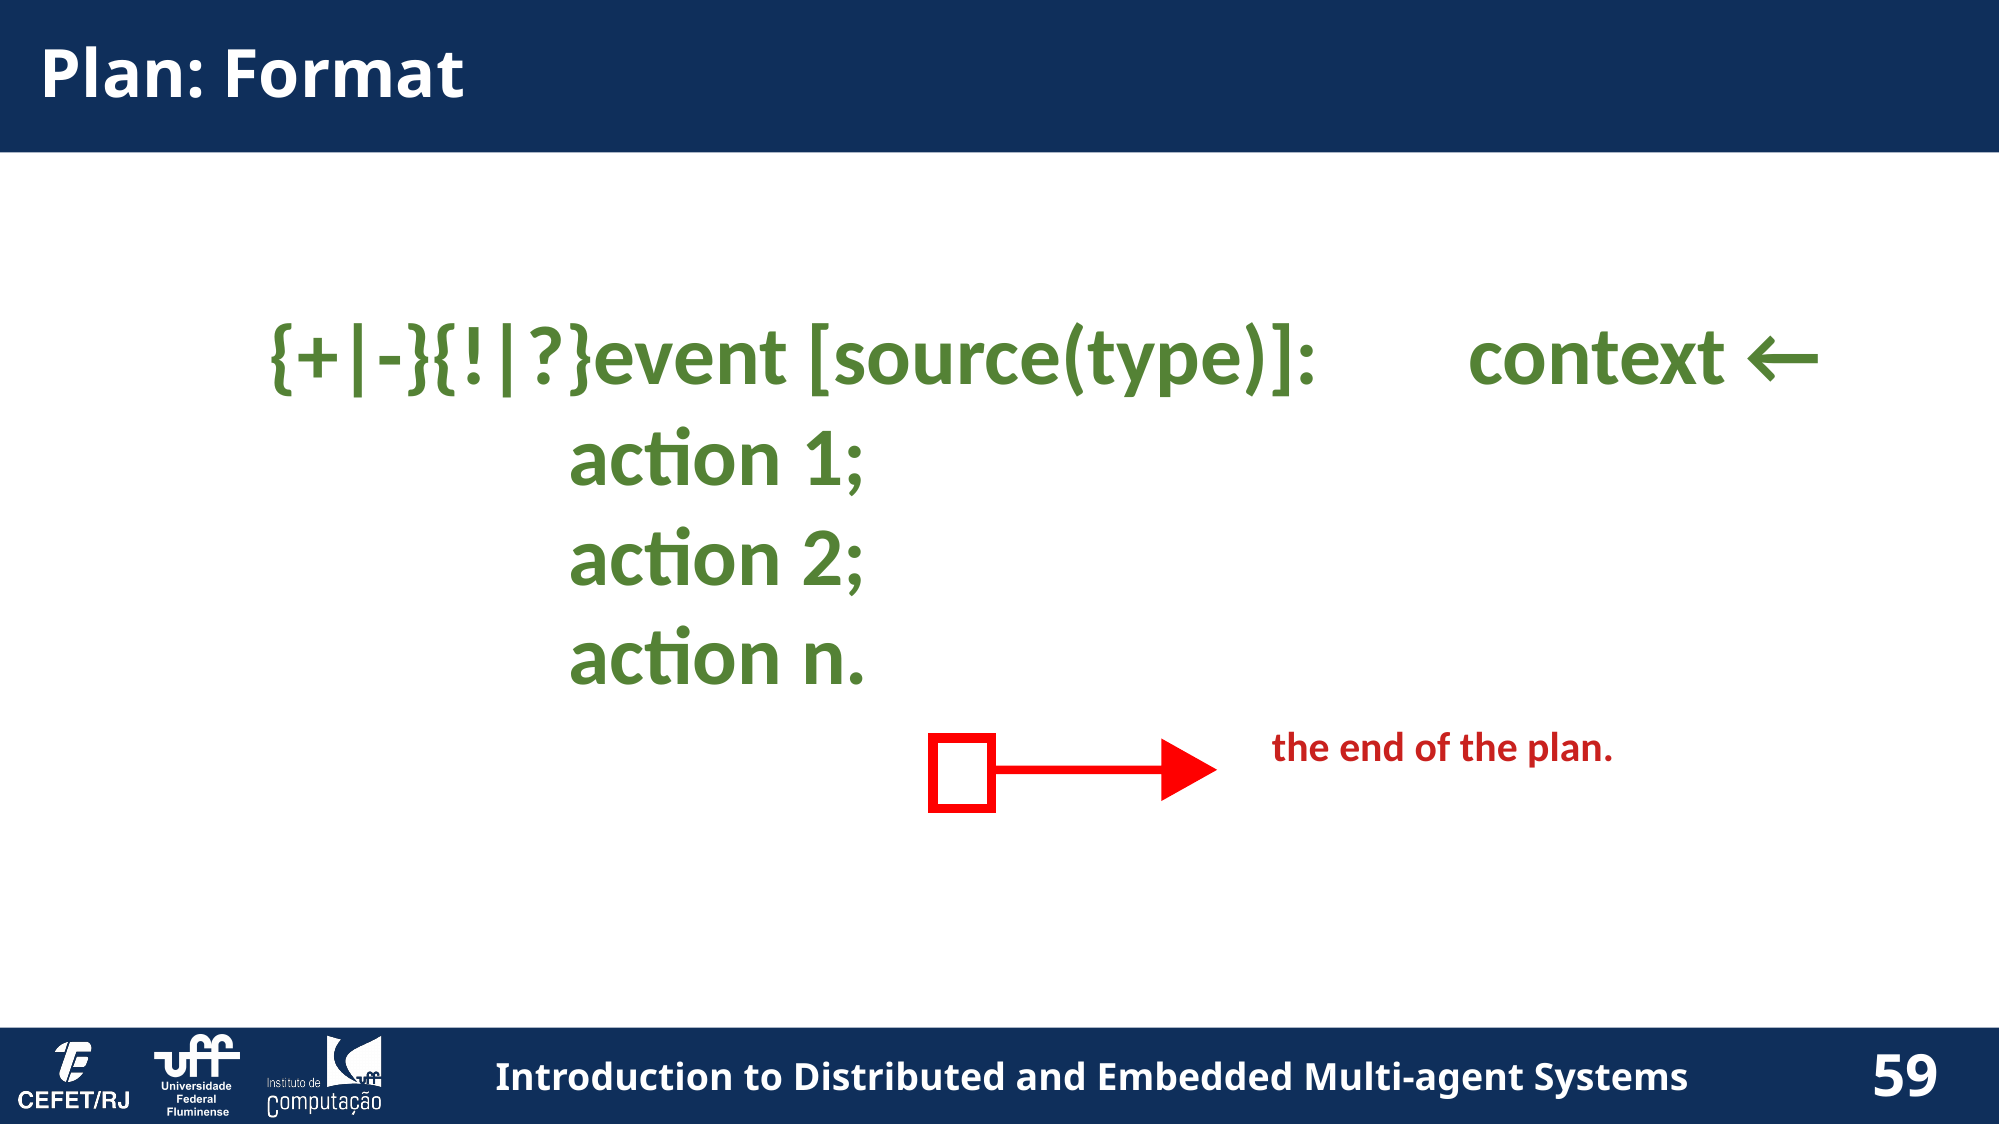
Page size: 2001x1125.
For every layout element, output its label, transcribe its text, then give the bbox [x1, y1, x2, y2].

text_box the end of the plan. [1240, 712, 1647, 777]
picture [153, 1033, 241, 1121]
text_box Plan: Format [25, 23, 1999, 119]
text_box {+|-}{!|?}event [source(type)]: context ← action 1; action 2; action n. [253, 294, 1908, 710]
picture [265, 1033, 383, 1118]
text_box [992, 738, 1218, 802]
picture [18, 1021, 129, 1125]
